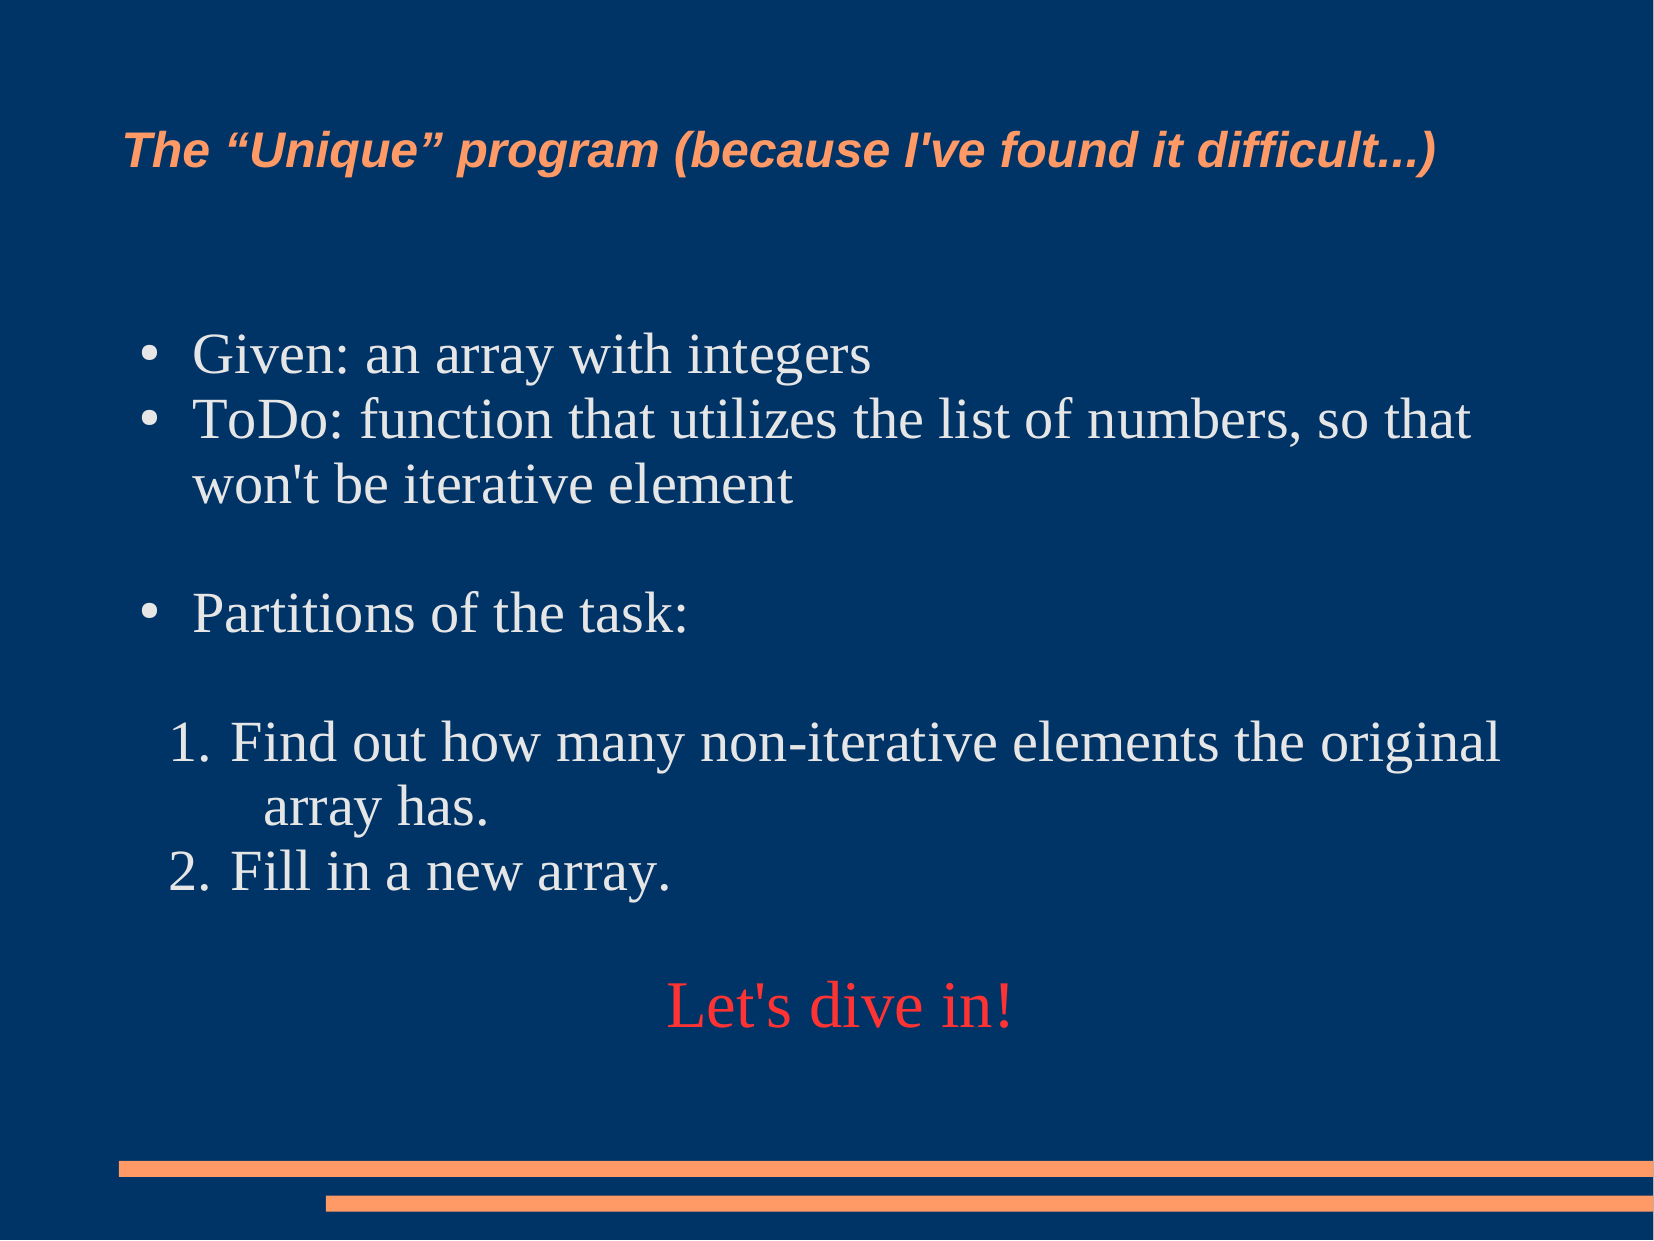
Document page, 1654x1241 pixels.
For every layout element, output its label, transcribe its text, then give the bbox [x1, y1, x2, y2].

list Given: an array with integers ToDo: function that utilizes the list of numbers, so that won't be iterative element Partitions of the task: Find out how many non-iterative elements the original array has. Fill in a new array. Let's dive in! [121, 322, 1561, 1132]
title The “Unique” program (because I've found it difficult...) [121, 46, 1534, 254]
